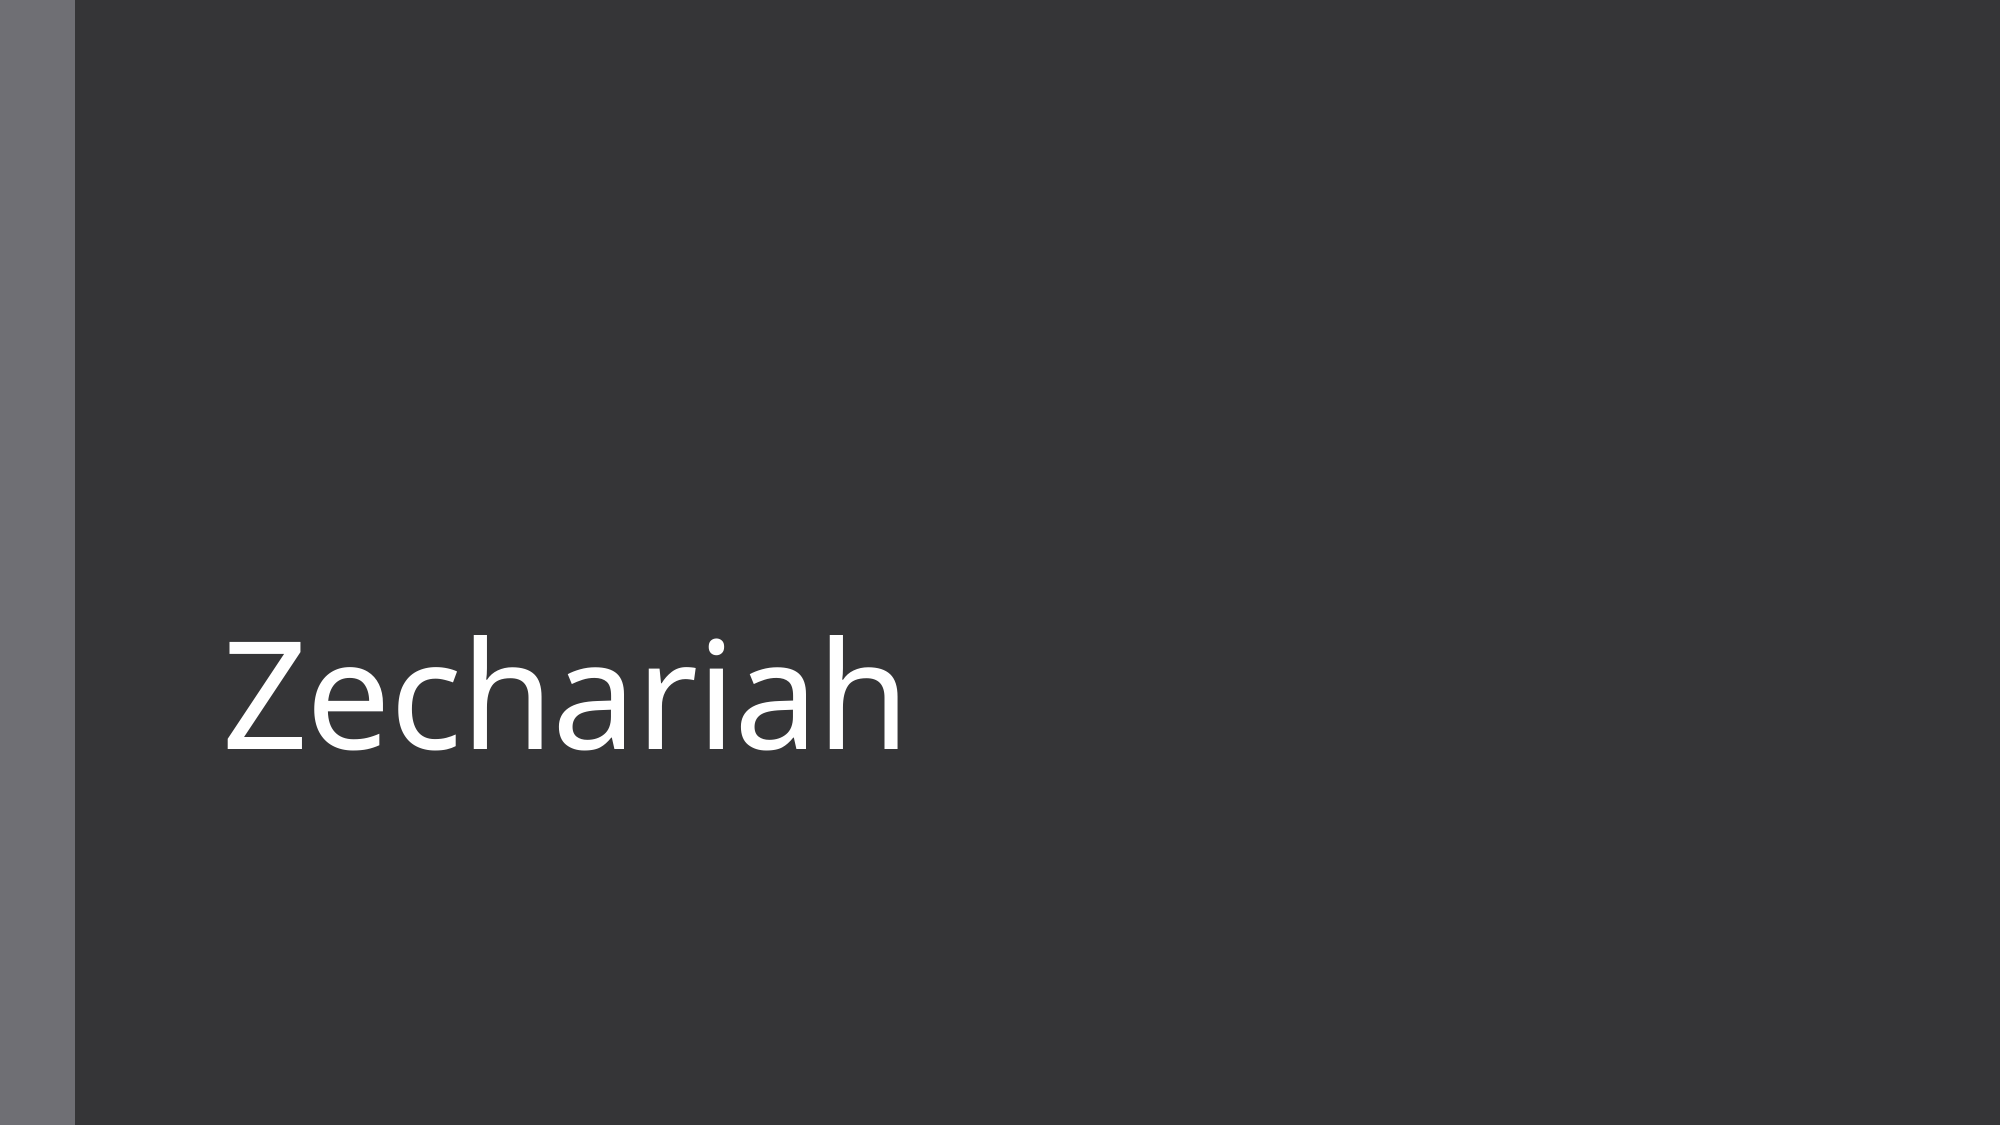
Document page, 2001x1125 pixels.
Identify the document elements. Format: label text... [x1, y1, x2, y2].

title Zechariah [206, 124, 1752, 788]
